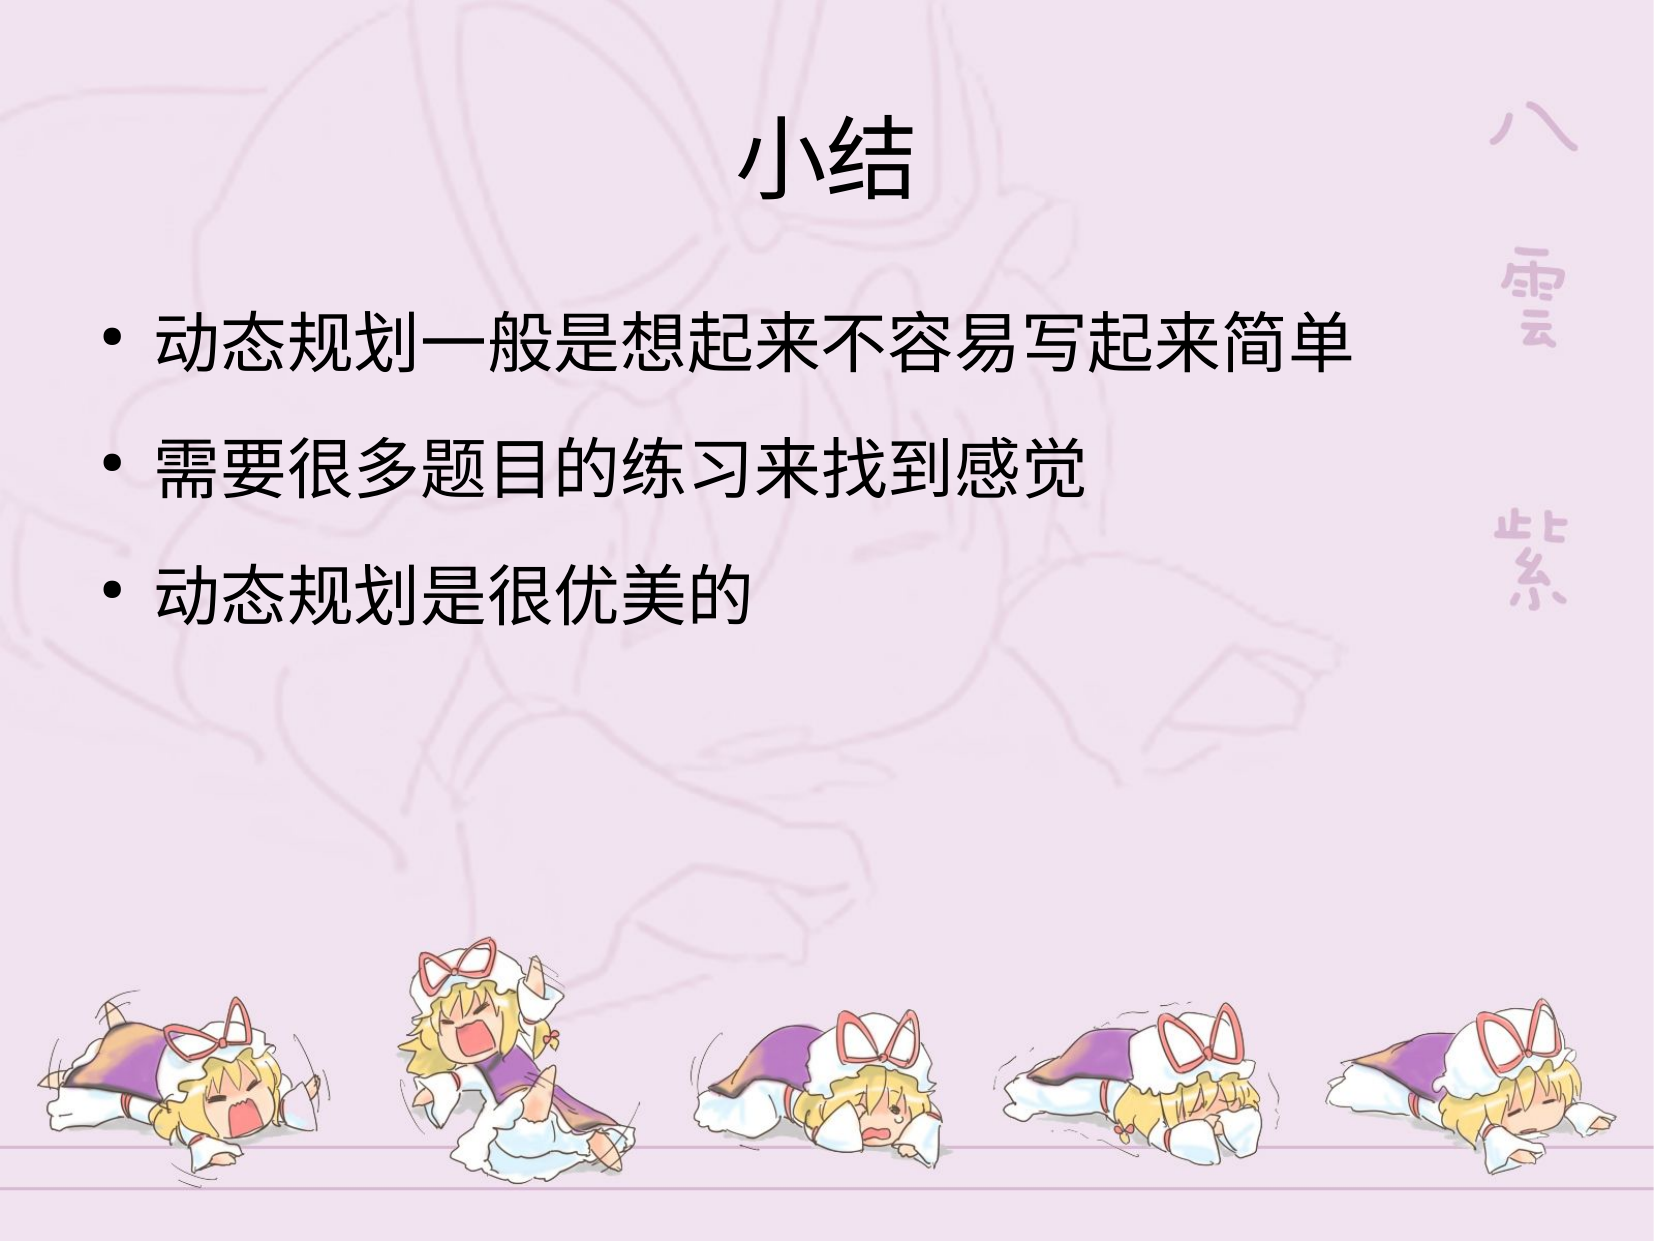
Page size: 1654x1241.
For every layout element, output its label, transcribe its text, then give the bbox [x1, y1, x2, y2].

picture [0, 0, 1654, 1241]
title 小结 [82, 49, 1571, 257]
list 动态规划一般是想起来不容易写起来简单 需要很多题目的练习来找到感觉 动态规划是很优美的 [82, 290, 1571, 1109]
